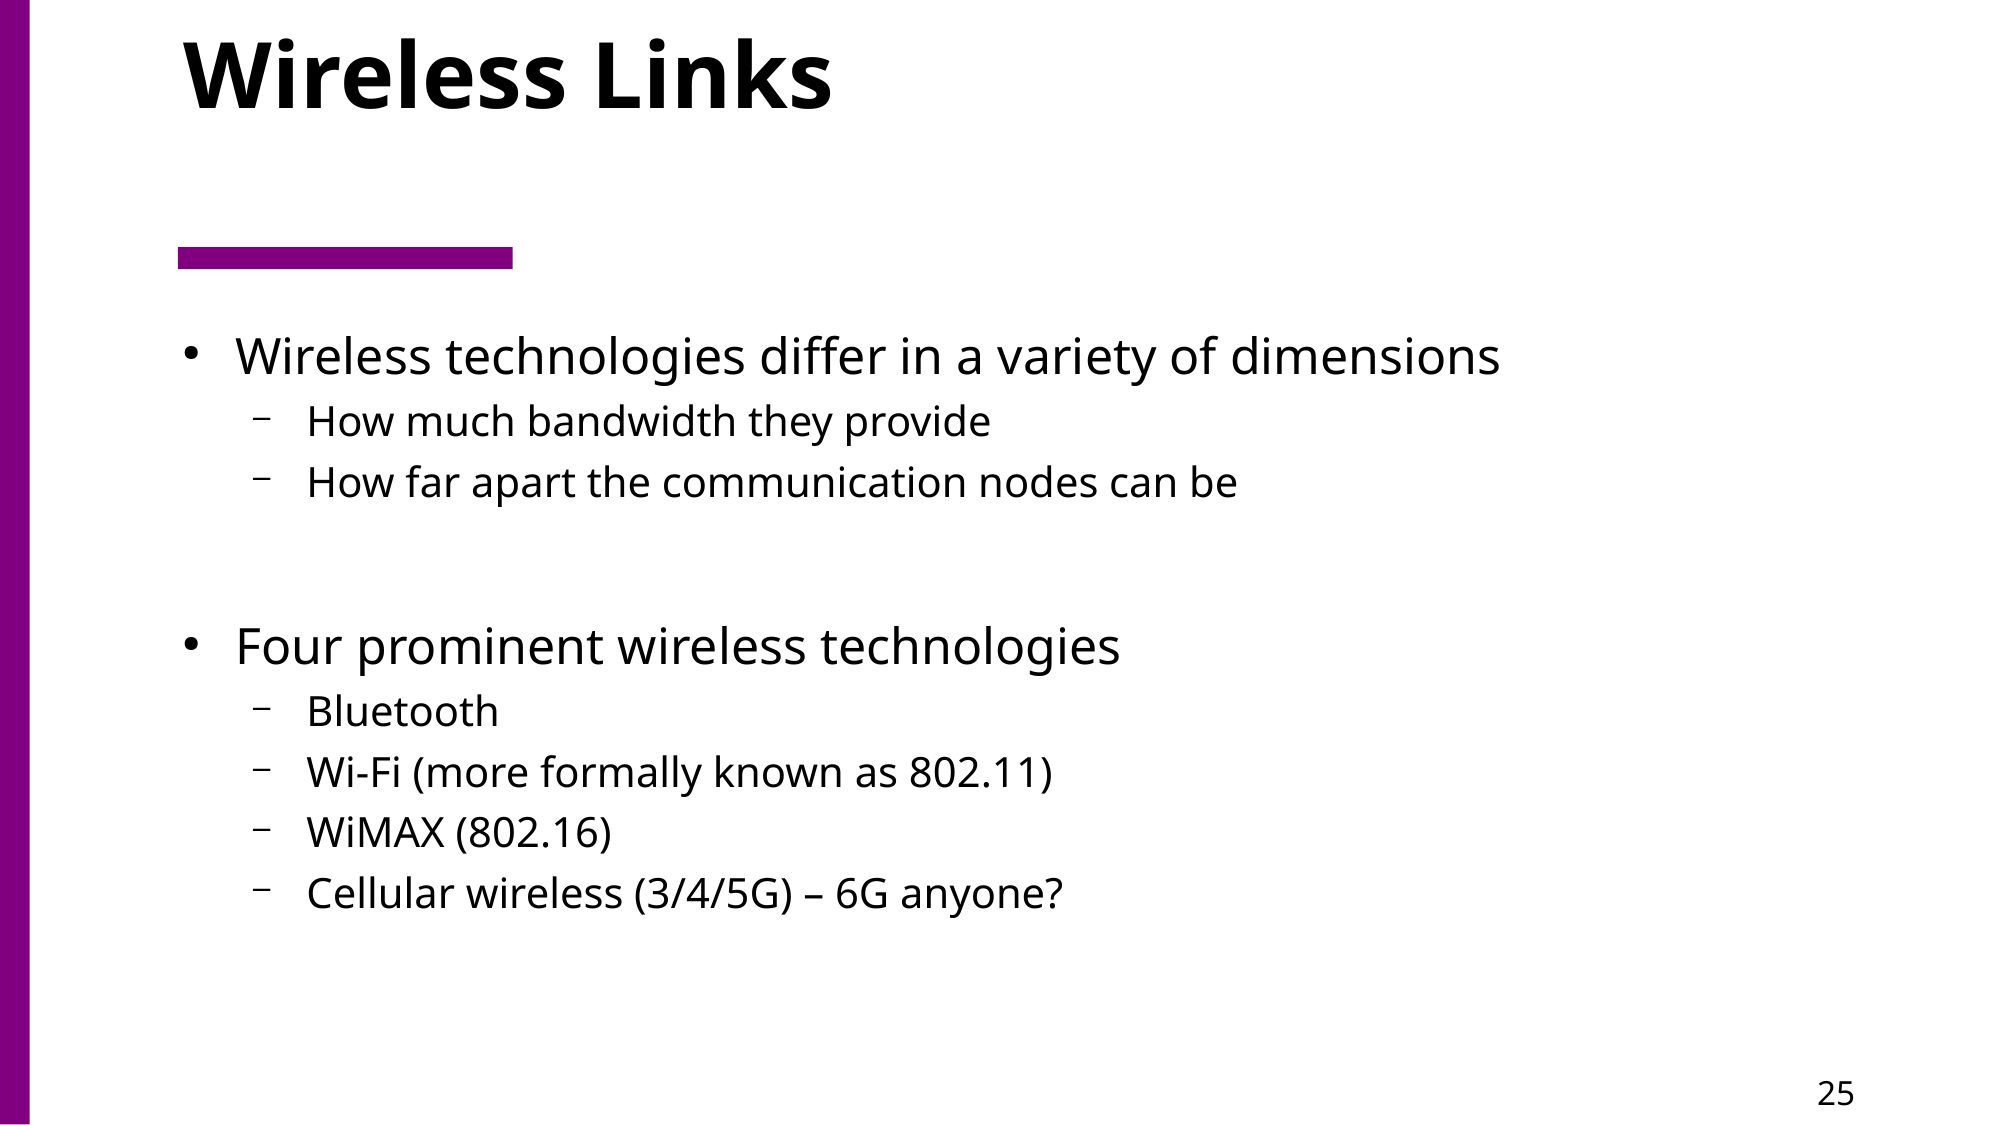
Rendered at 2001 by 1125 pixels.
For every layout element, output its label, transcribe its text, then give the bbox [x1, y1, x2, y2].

title Wireless Links [133, 9, 1946, 135]
list Wireless technologies differ in a variety of dimensions How much bandwidth they provide How far apart the communication nodes can be Four prominent wireless technologies Bluetooth Wi-Fi (more formally known as 802.11) WiMAX (802.16) Cellular wireless (3/4/5G) – 6G anyone? [149, 184, 1959, 1024]
